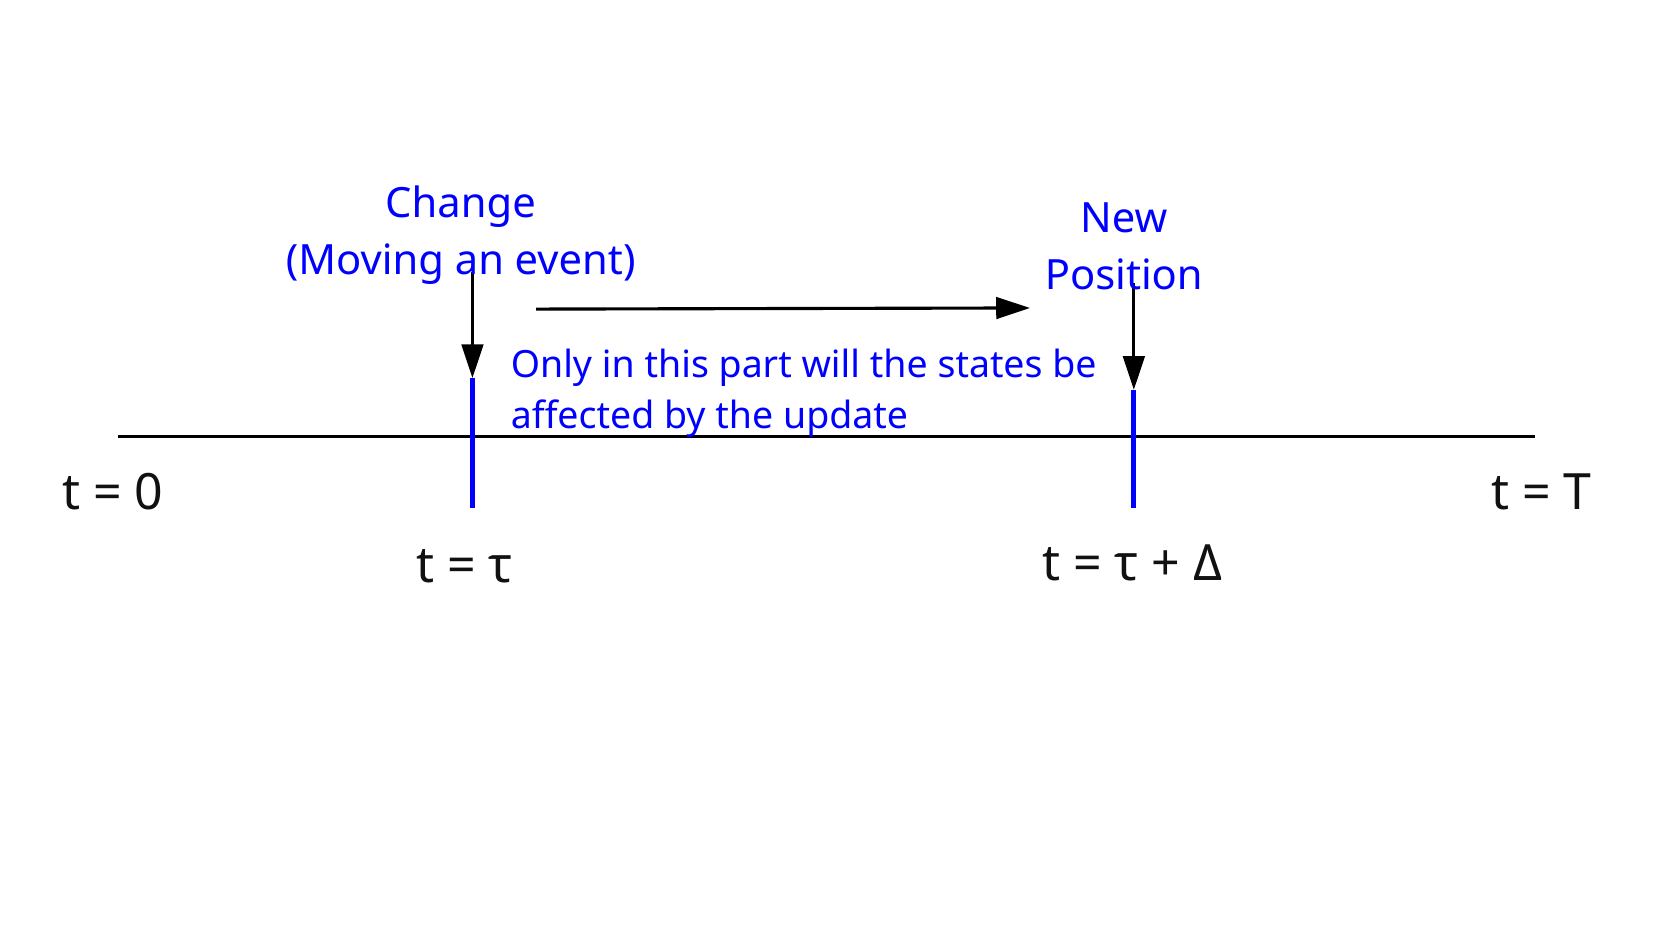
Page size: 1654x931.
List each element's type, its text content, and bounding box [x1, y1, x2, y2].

text_box New Position [1005, 180, 1242, 325]
text_box t = τ [401, 521, 556, 617]
text_box t = 0 [47, 448, 201, 543]
text_box Only in this part will the states be affected by the update [496, 330, 1134, 471]
text_box t = T [1476, 448, 1630, 543]
text_box Change (Moving an event) [248, 165, 674, 320]
text_box t = τ + Δ [1027, 519, 1288, 637]
